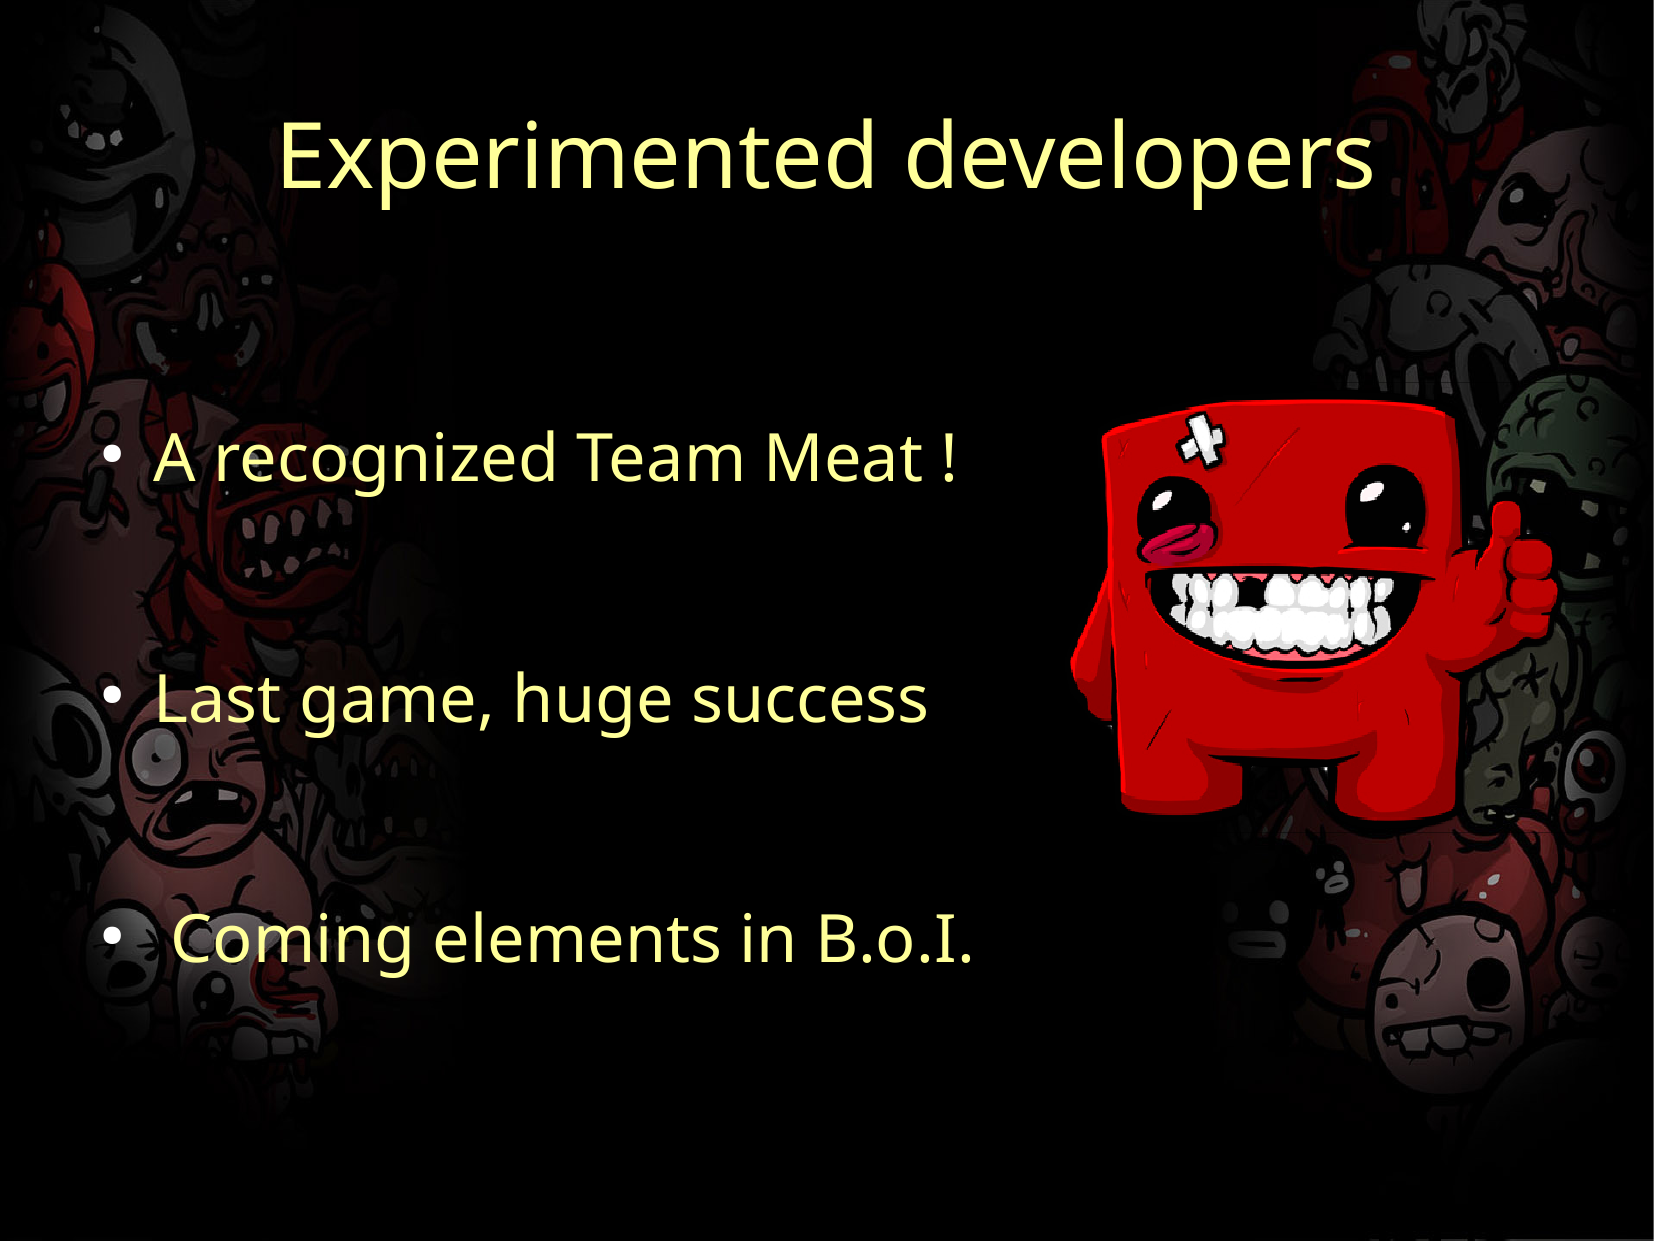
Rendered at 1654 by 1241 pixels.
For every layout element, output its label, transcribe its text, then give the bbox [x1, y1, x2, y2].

picture [0, 0, 1654, 1241]
title Experimented developers [82, 49, 1571, 257]
list A recognized Team Meat ! Last game, huge success Coming elements in B.o.I. [82, 290, 1571, 1010]
